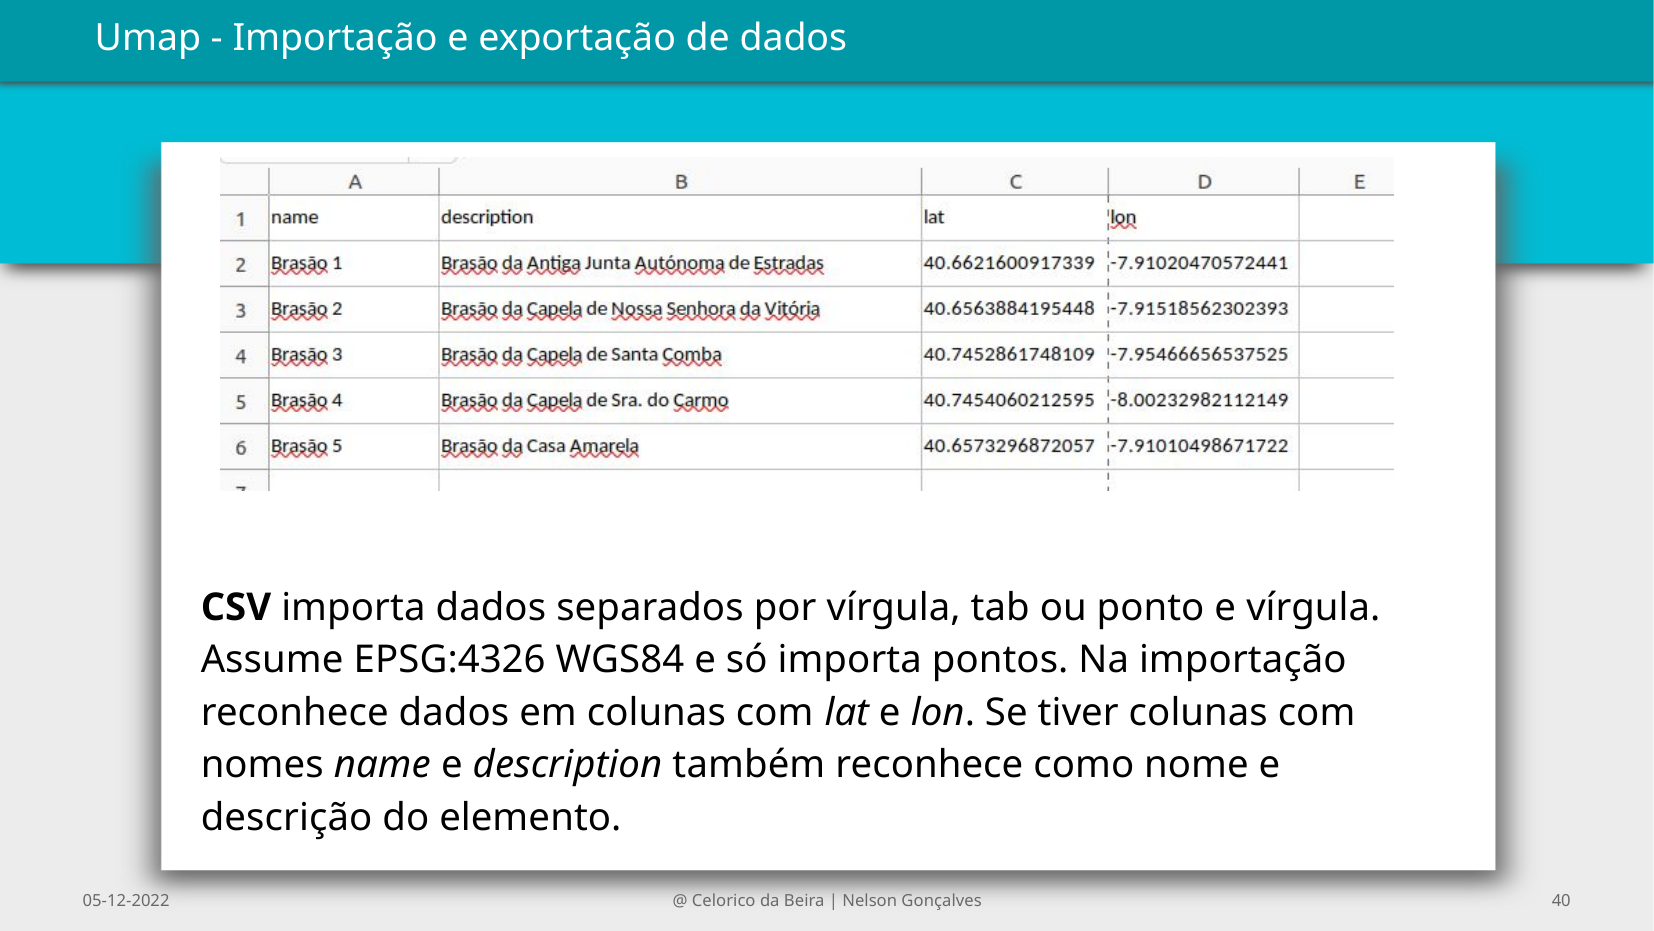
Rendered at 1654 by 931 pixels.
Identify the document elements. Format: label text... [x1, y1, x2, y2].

picture [0, 0, 1654, 931]
title Umap - Importação e exportação de dados [94, 10, 1583, 63]
list CSV importa dados separados por vírgula, tab ou ponto e vírgula. Assume EPSG:4326 WGS84 e só importa pontos. Na importação reconhece dados em colunas com lat e lon. Se tiver colunas com nomes name e description também reconhece como nome e descrição do elemento. [200, 578, 1454, 842]
